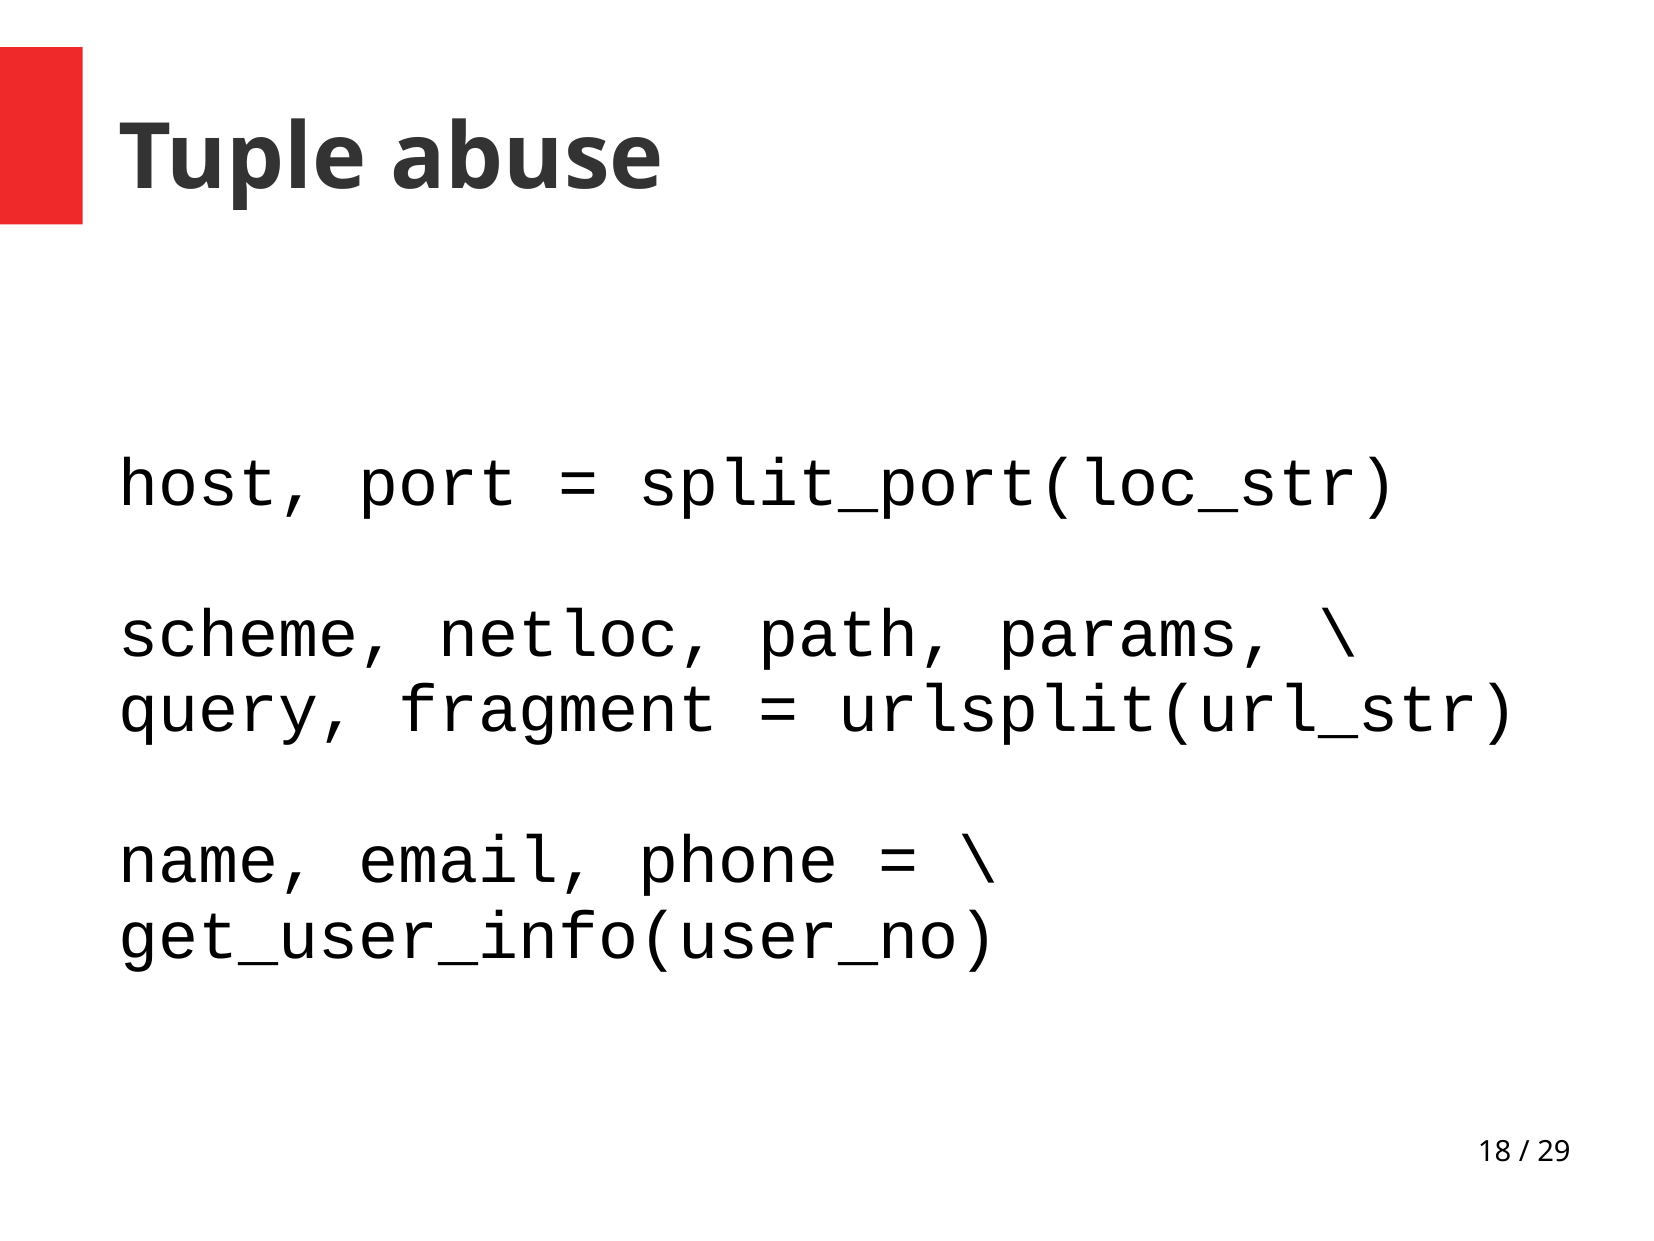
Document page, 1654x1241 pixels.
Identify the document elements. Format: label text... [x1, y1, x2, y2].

subtitle host, port = split_port(loc_str) scheme, netloc, path, params, \ query, fragment = urlsplit(url_str) name, email, phone = \ get_user_info(user_no) [118, 354, 1536, 1074]
title Tuple abuse [118, 49, 1571, 257]
